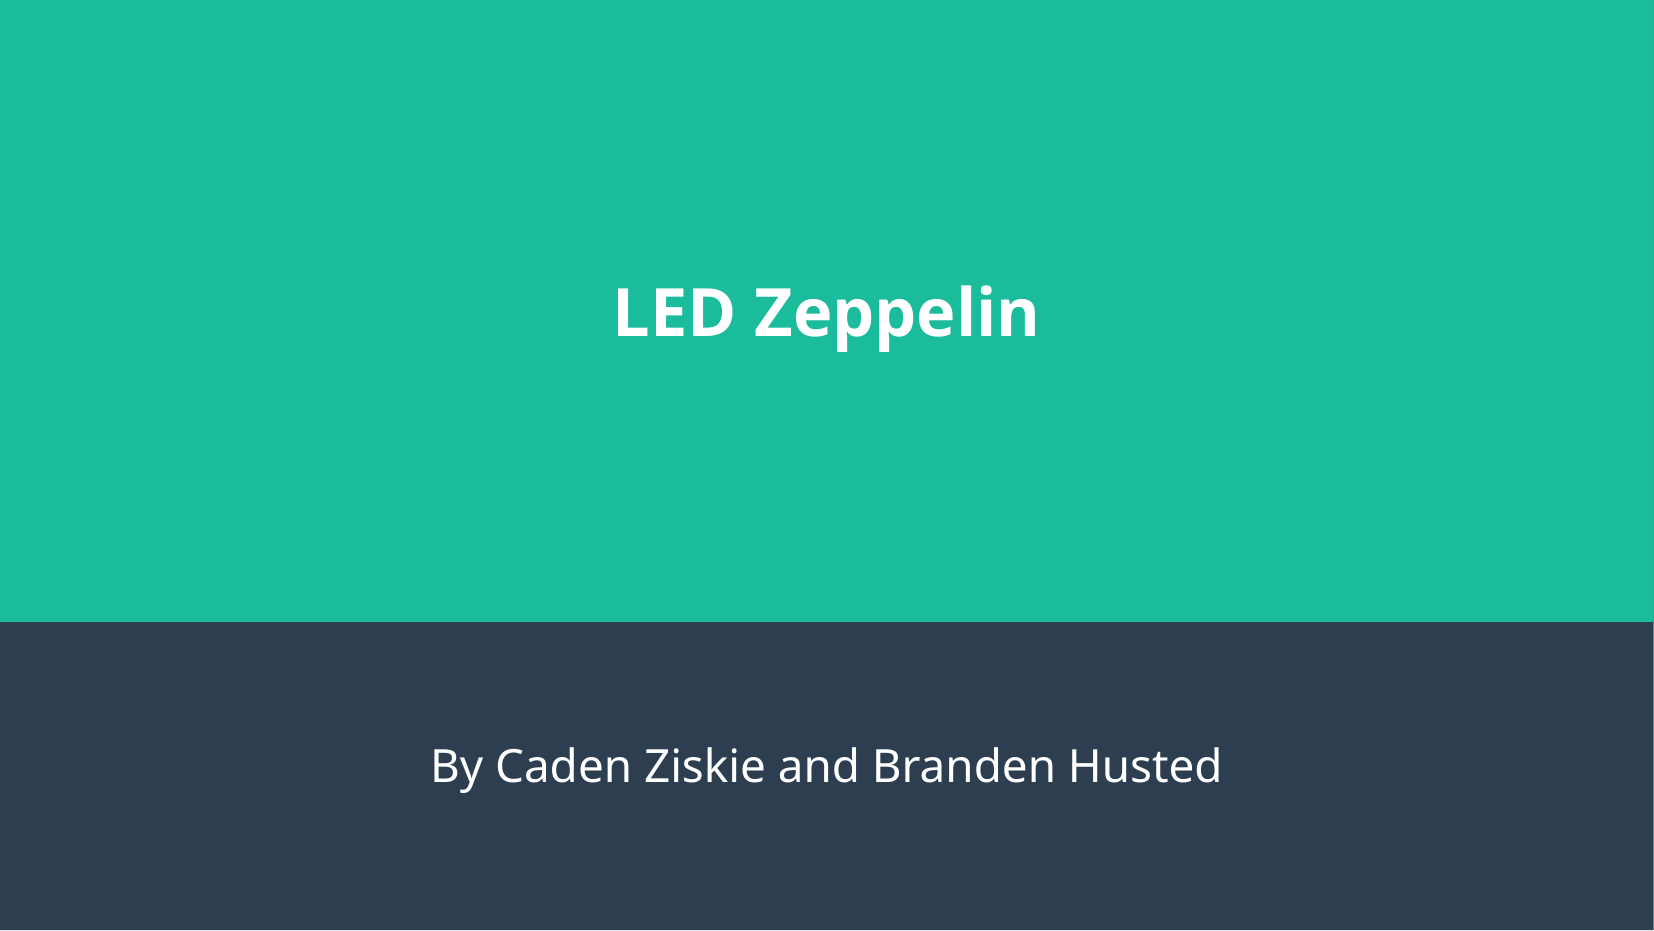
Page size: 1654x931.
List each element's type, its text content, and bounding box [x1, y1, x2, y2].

title LED Zeppelin [59, 37, 1595, 583]
subtitle By Caden Ziskie and Branden Husted [59, 642, 1595, 886]
